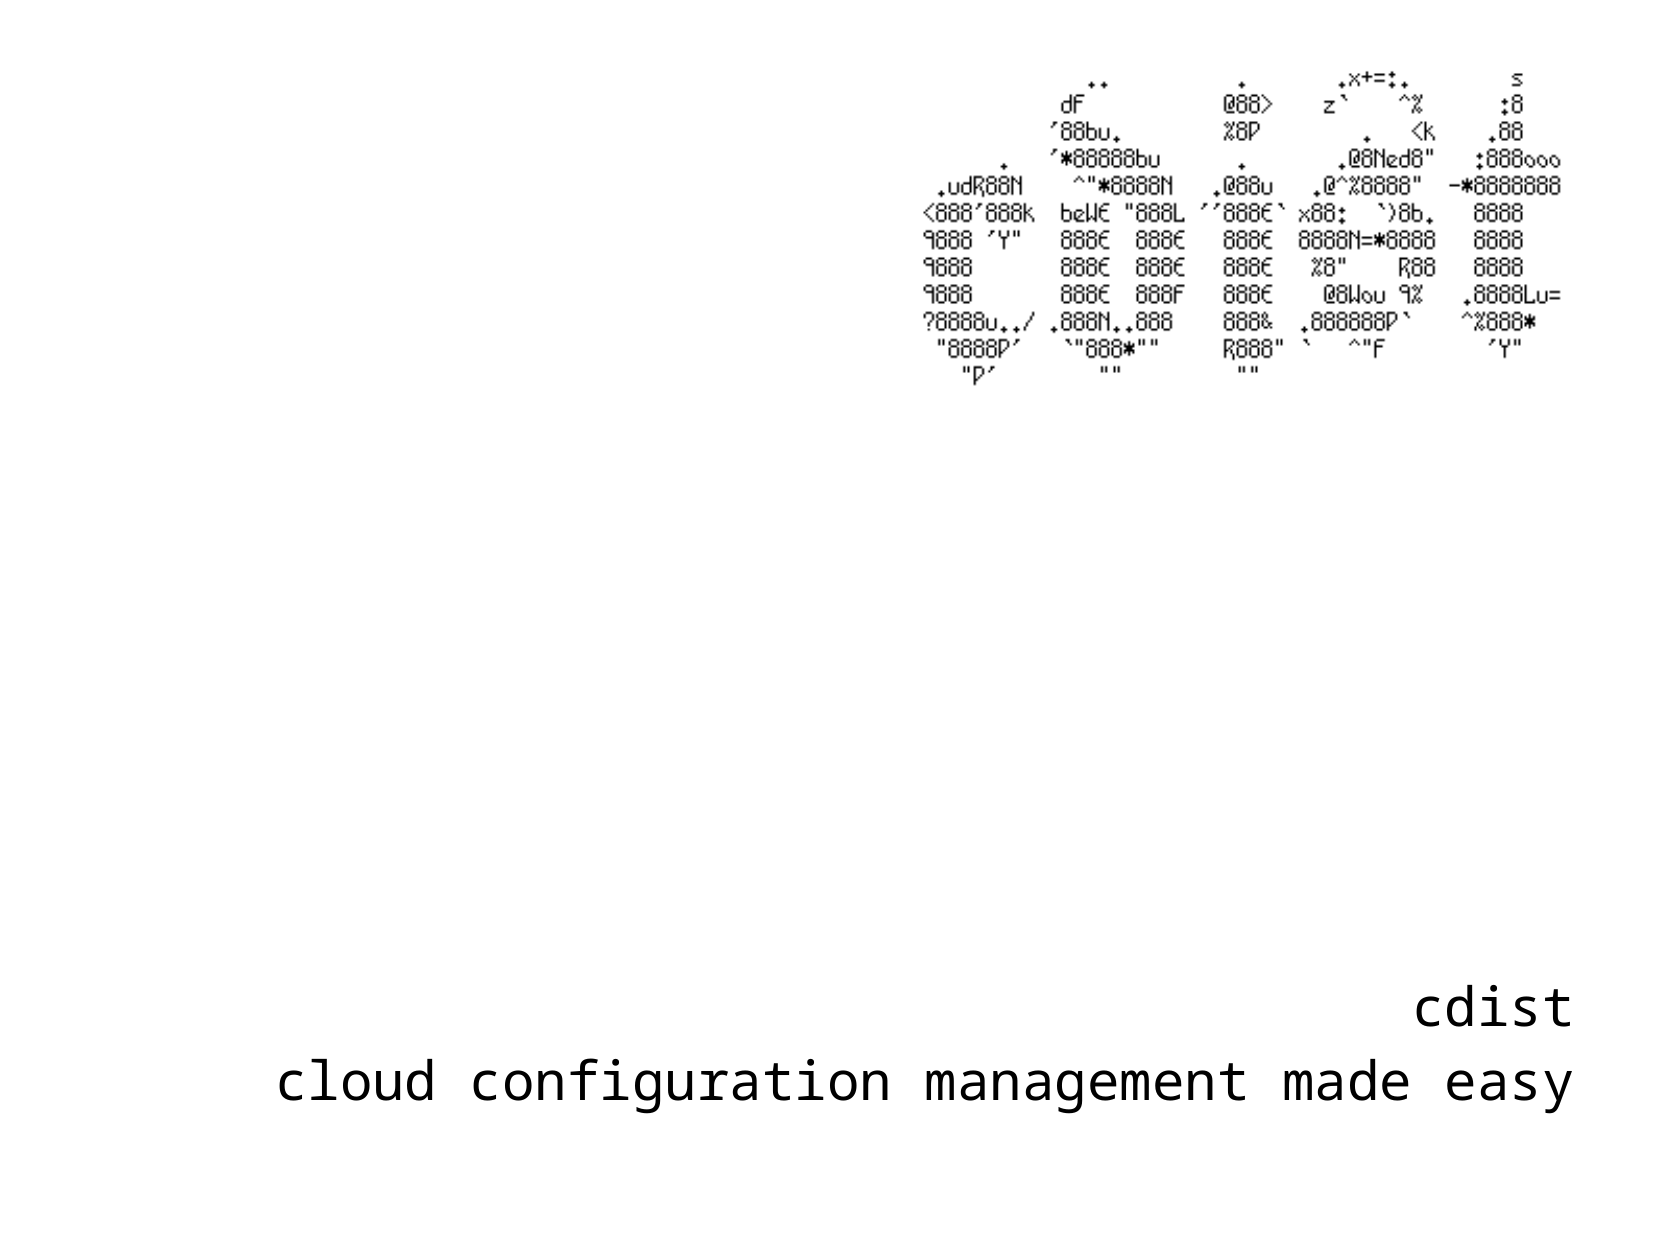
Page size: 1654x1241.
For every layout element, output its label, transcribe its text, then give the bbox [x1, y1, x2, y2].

picture [920, 49, 1571, 396]
subtitle cdist cloud configuration management made easy [119, 914, 1575, 1170]
